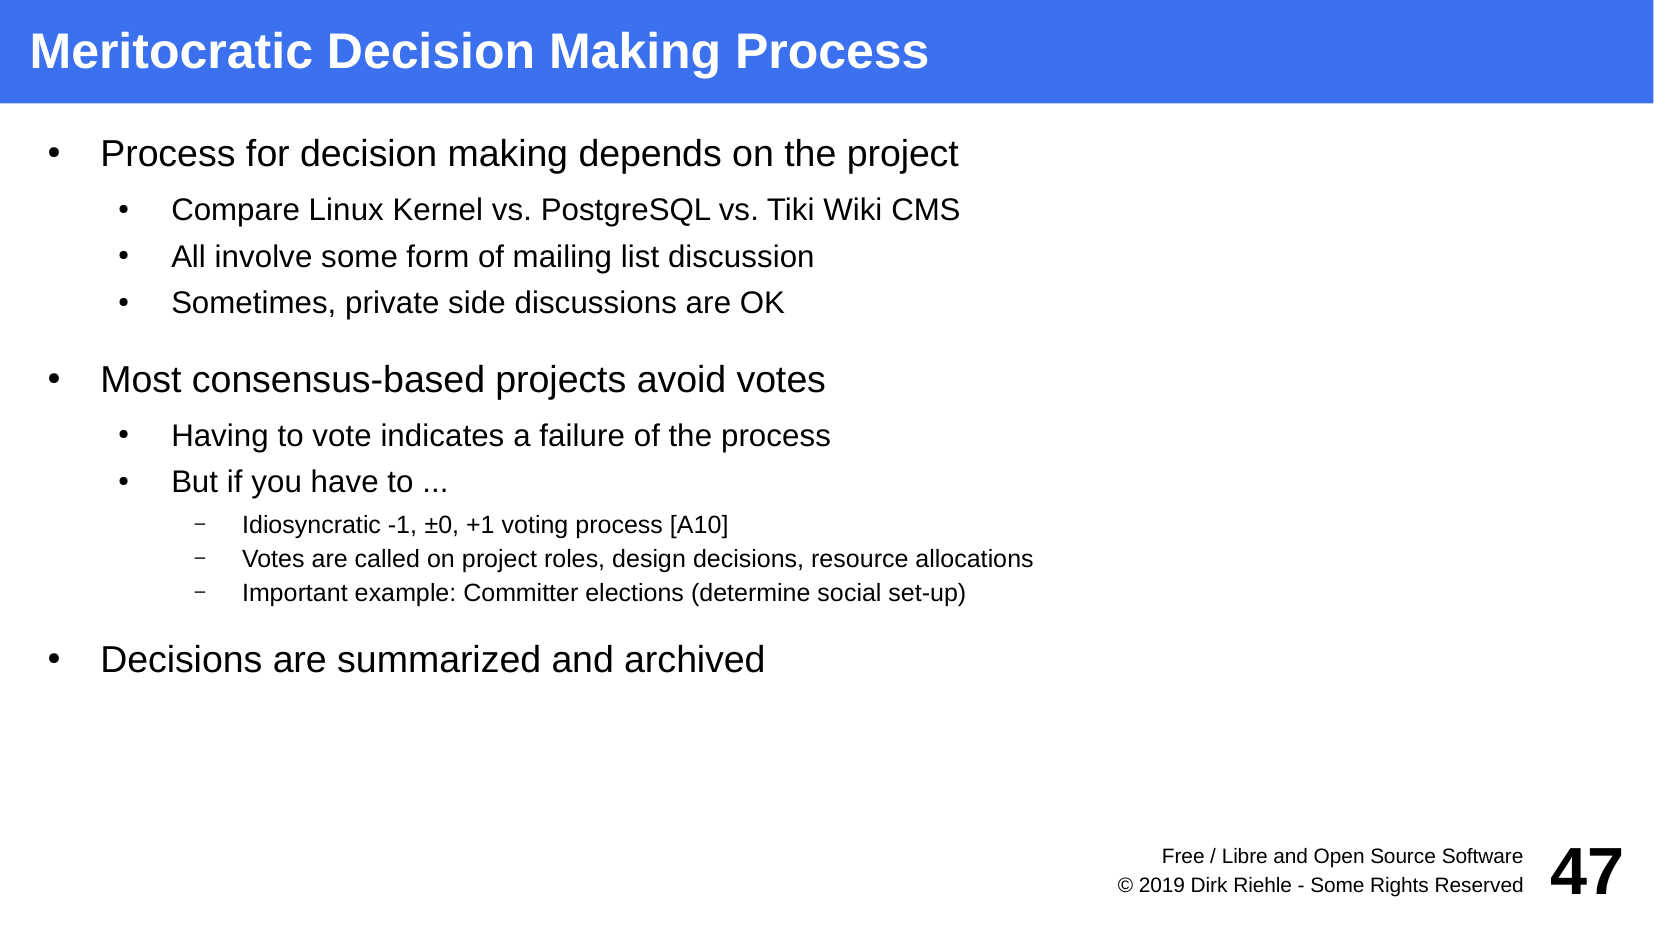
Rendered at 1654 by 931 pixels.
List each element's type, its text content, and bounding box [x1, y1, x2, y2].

list Process for decision making depends on the project Compare Linux Kernel vs. PostgreSQL vs. Tiki Wiki CMS All involve some form of mailing list discussion Sometimes, private side discussions are OK Most consensus-based projects avoid votes Having to vote indicates a failure of the process But if you have to ... Idiosyncratic -1, ±0, +1 voting process [A10] Votes are called on project roles, design decisions, resource allocations Important example: Committer elections (determine social set-up) Decisions are summarized and archived [29, 132, 1625, 813]
title Meritocratic Decision Making Process [0, 0, 1654, 104]
